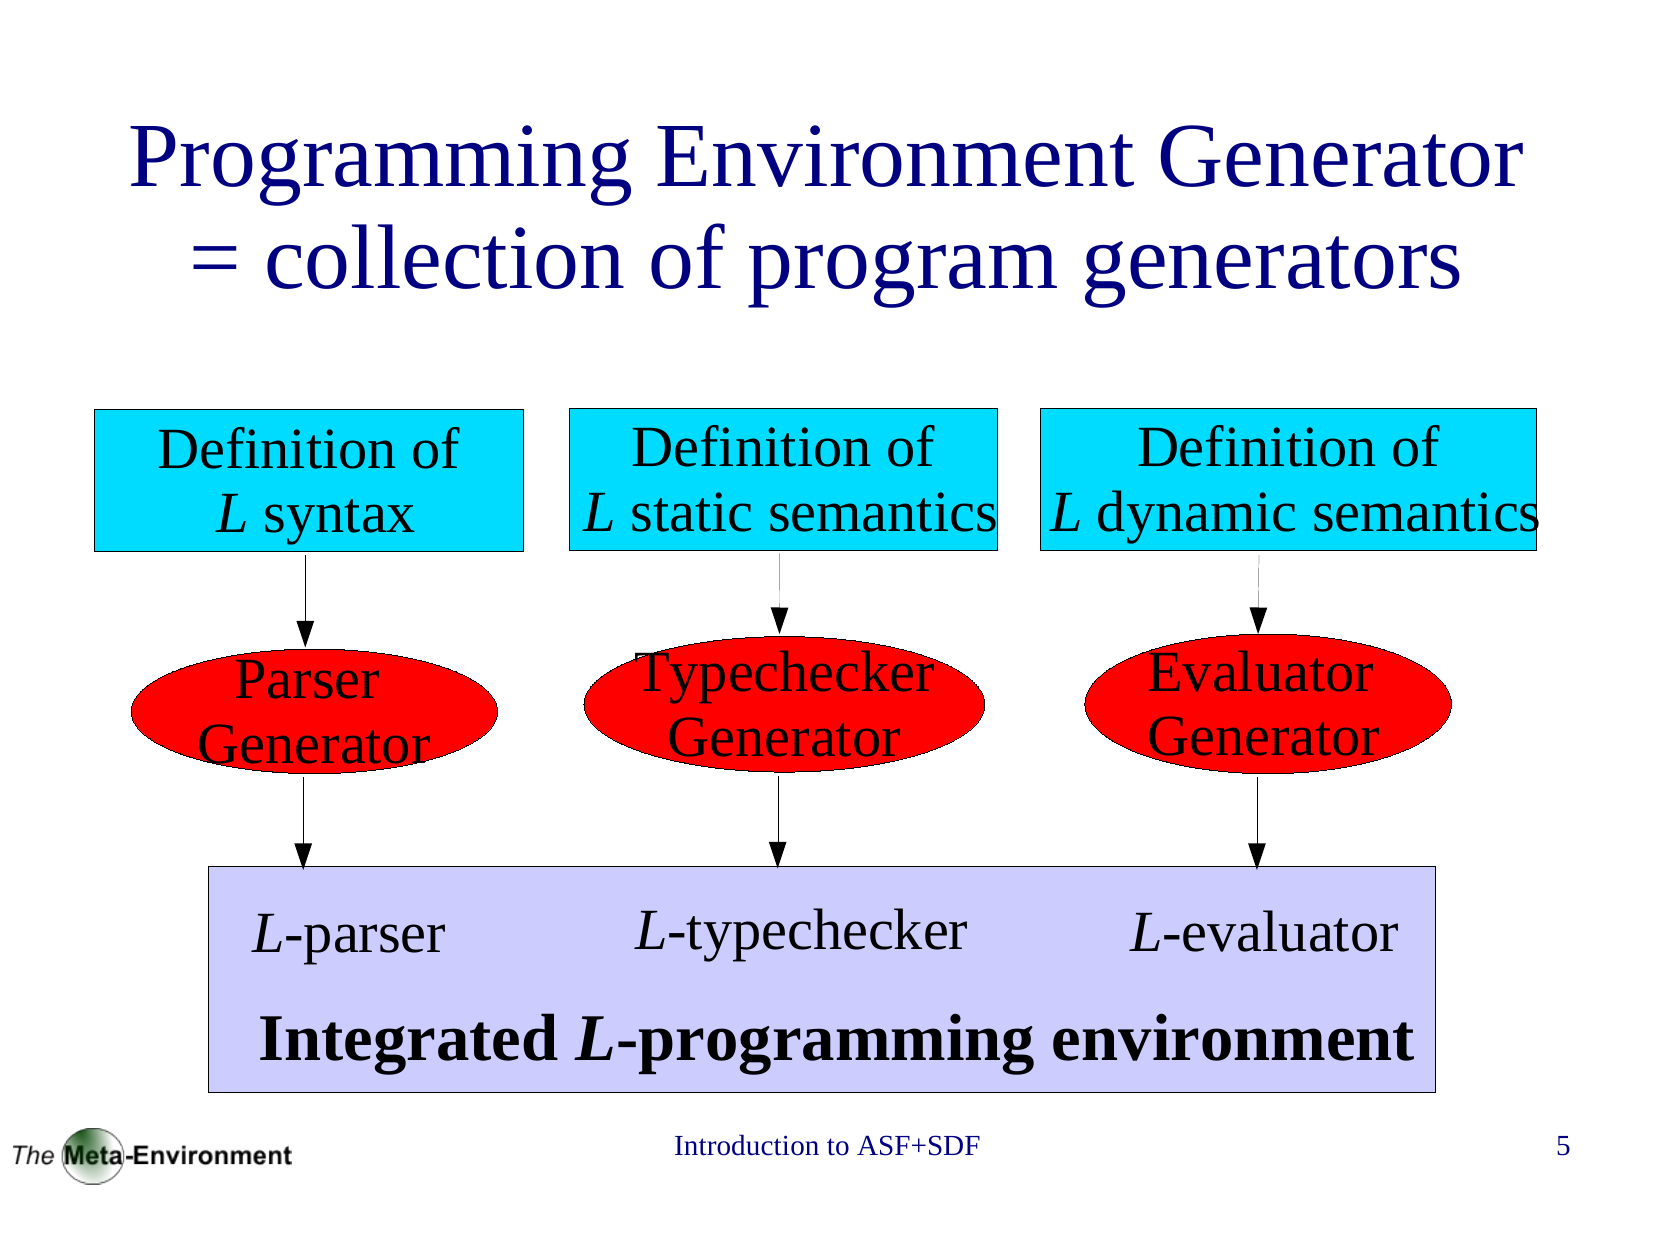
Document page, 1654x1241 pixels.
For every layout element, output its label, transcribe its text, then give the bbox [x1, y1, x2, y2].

title Programming Environment Generator = collection of program generators [121, 102, 1534, 311]
text_box Evaluator Generator [1084, 634, 1452, 774]
text_box Parser Generator [131, 649, 498, 774]
text_box L-parser [237, 892, 462, 973]
text_box Integrated L-programming environment [243, 993, 1479, 1083]
text_box Definition of L static semantics [569, 408, 998, 551]
text_box Definition of L dynamic semantics [1040, 408, 1537, 551]
text_box [208, 866, 1436, 1093]
picture [13, 1128, 292, 1185]
text_box L-typechecker [620, 890, 1001, 970]
text_box Definition of L syntax [94, 409, 524, 552]
text_box Typechecker Generator [583, 636, 985, 773]
text_box L-evaluator [1115, 891, 1484, 971]
